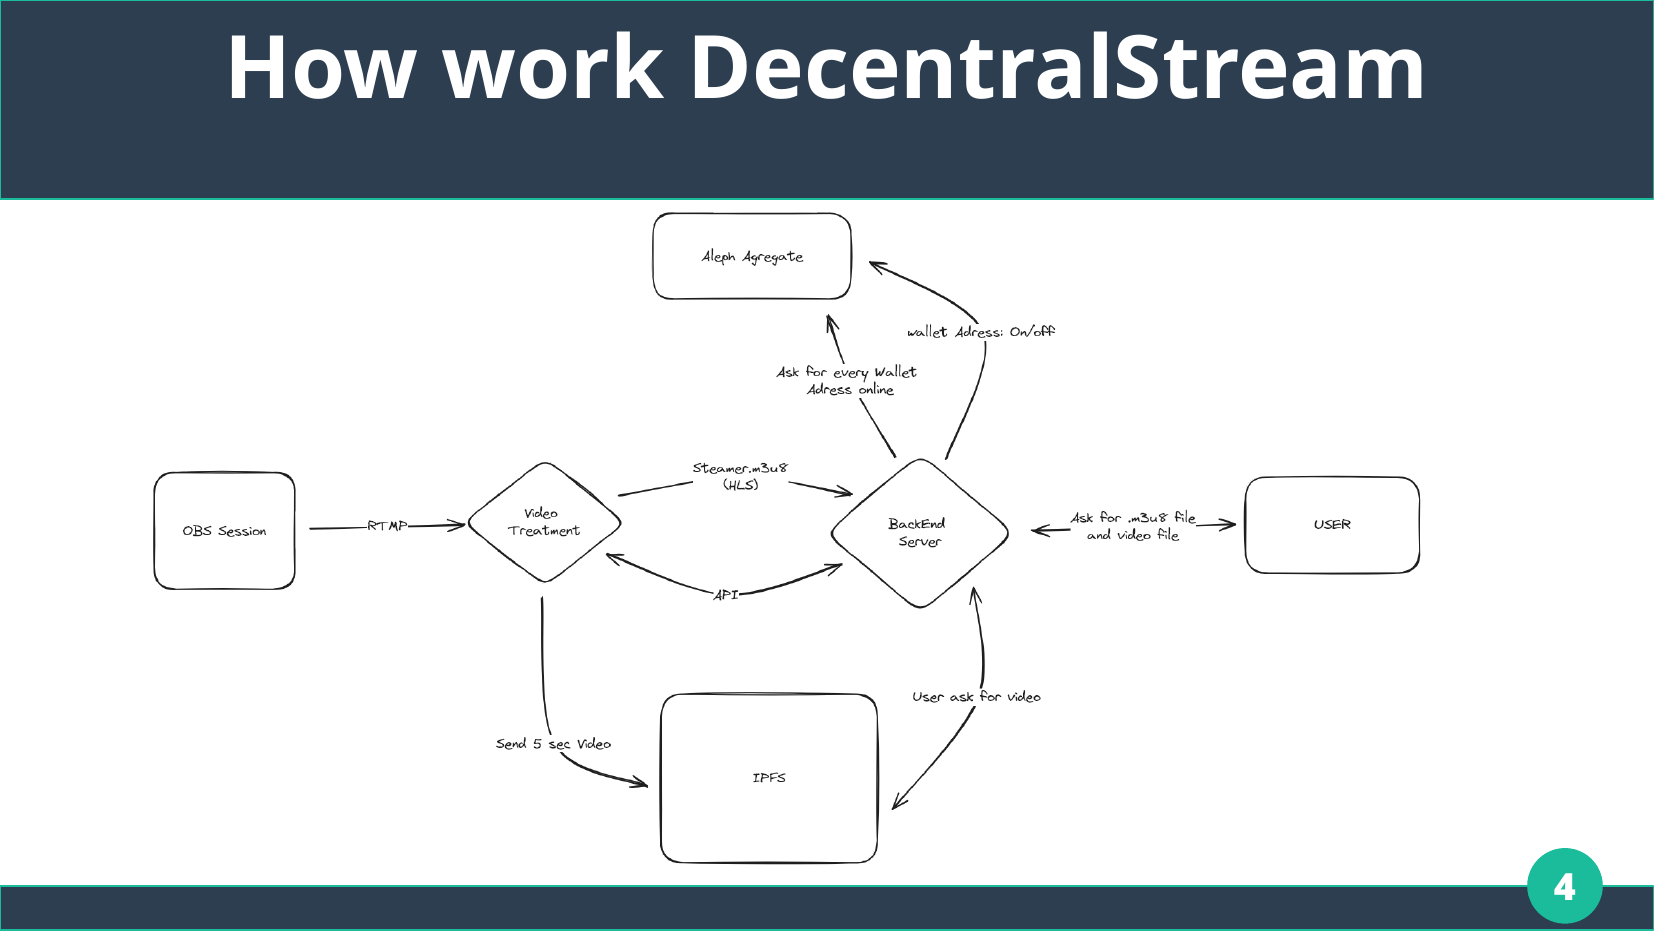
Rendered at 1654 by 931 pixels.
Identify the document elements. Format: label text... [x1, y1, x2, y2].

picture [147, 206, 1426, 869]
title How work DecentralStream [59, 37, 1595, 156]
